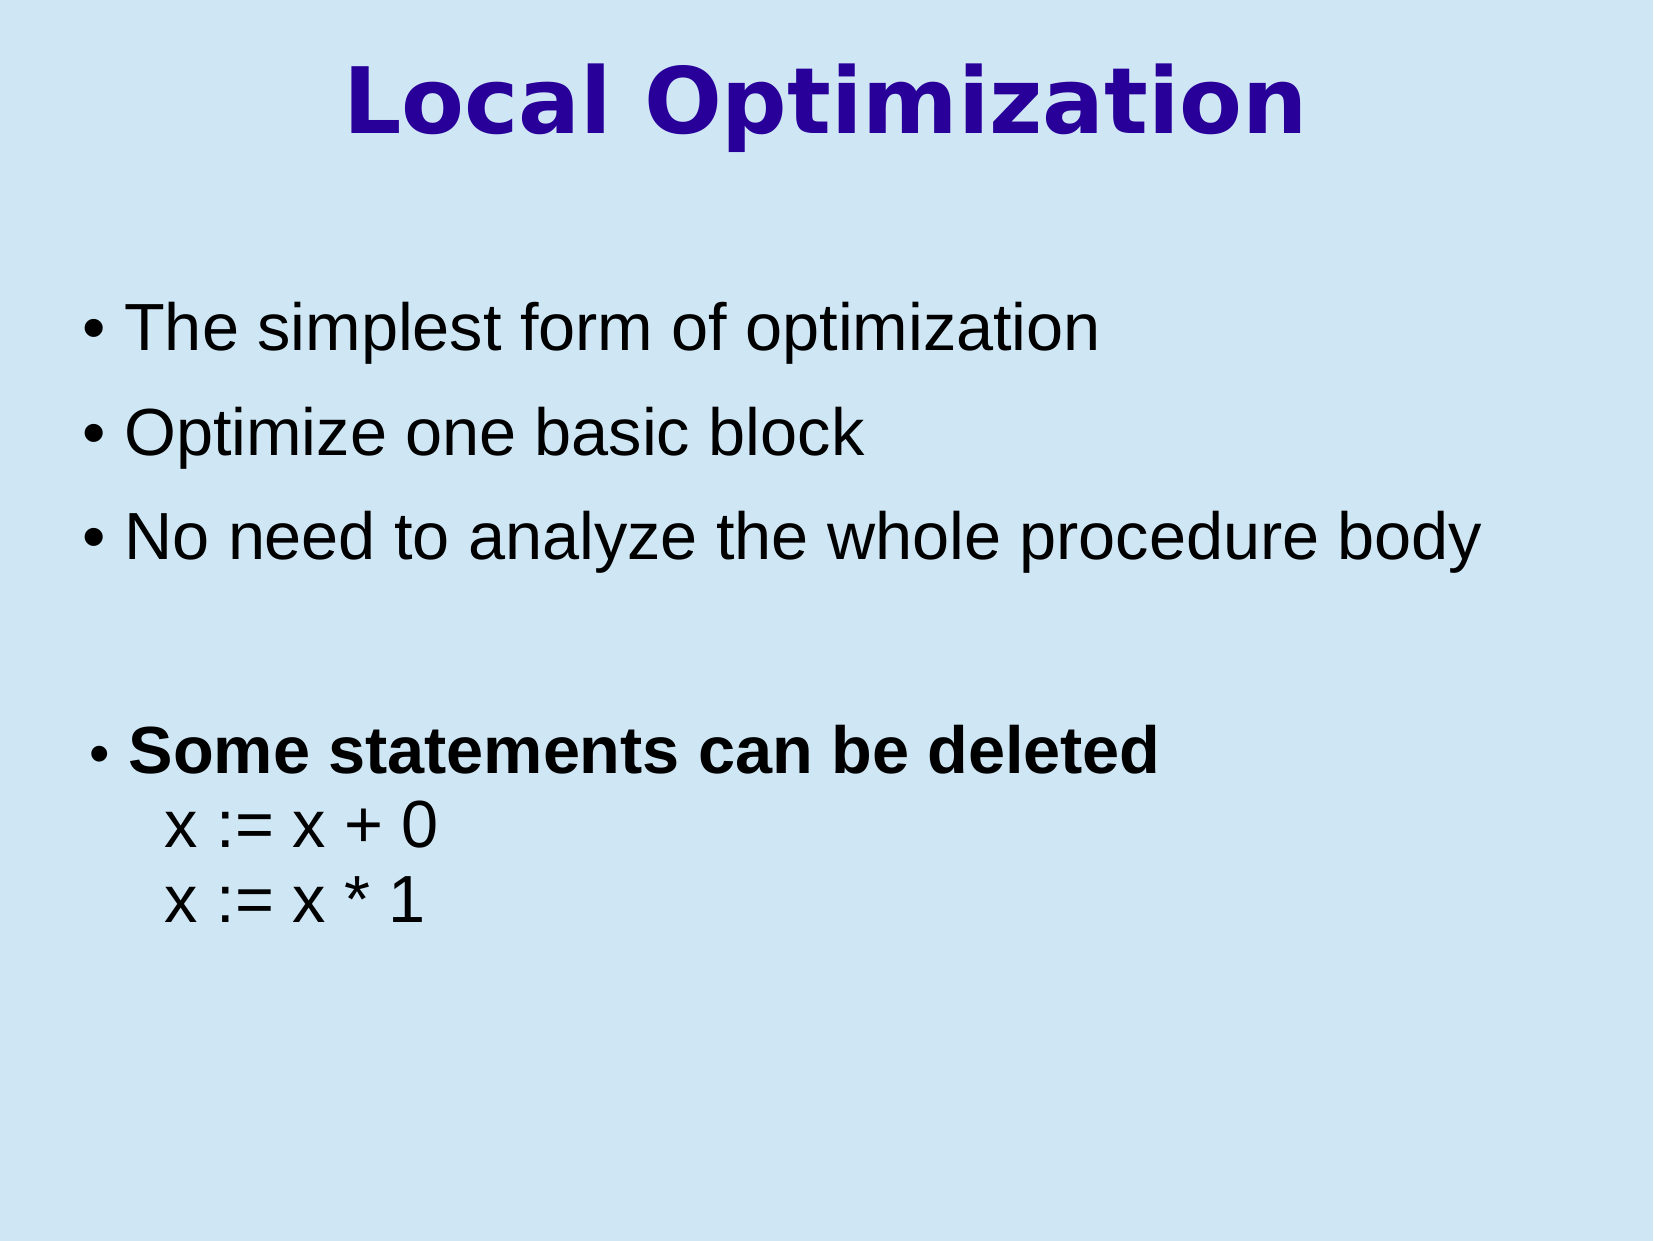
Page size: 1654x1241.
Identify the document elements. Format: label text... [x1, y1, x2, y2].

text_box [59, 285, 1635, 1216]
text_box • Some statements can be deleted x := x + 0 x := x * 1 [74, 705, 1485, 945]
title Local Optimization [82, 48, 1571, 258]
